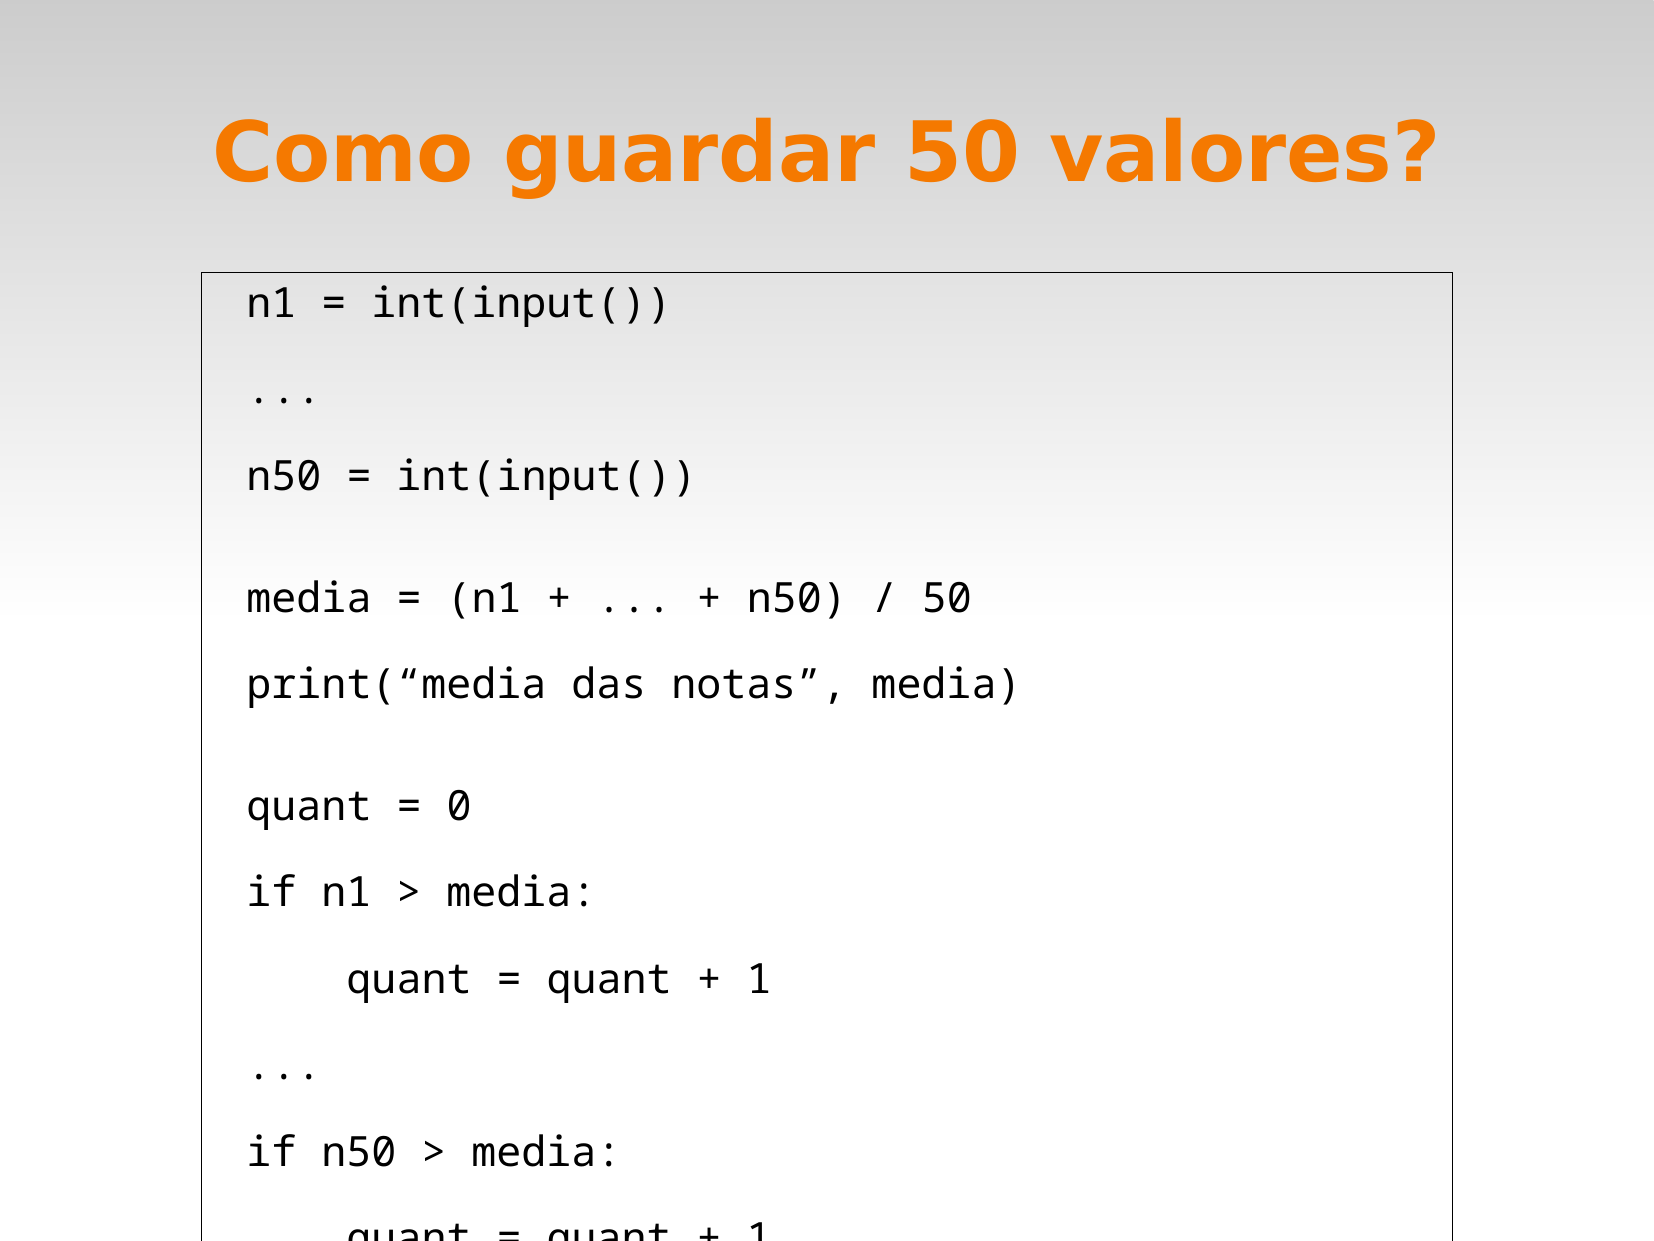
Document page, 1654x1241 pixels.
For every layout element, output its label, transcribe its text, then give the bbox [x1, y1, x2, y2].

list n1 = int(input()) ... n50 = int(input()) media = (n1 + ... + n50) / 50 print(“media das notas”, media) quant = 0 if n1 > media: quant = quant + 1 ... if n50 > media: quant = quant + 1 print(“total de alunos acima da media”, quant) [201, 272, 1453, 1166]
title Como guardar 50 valores? [82, 49, 1571, 257]
